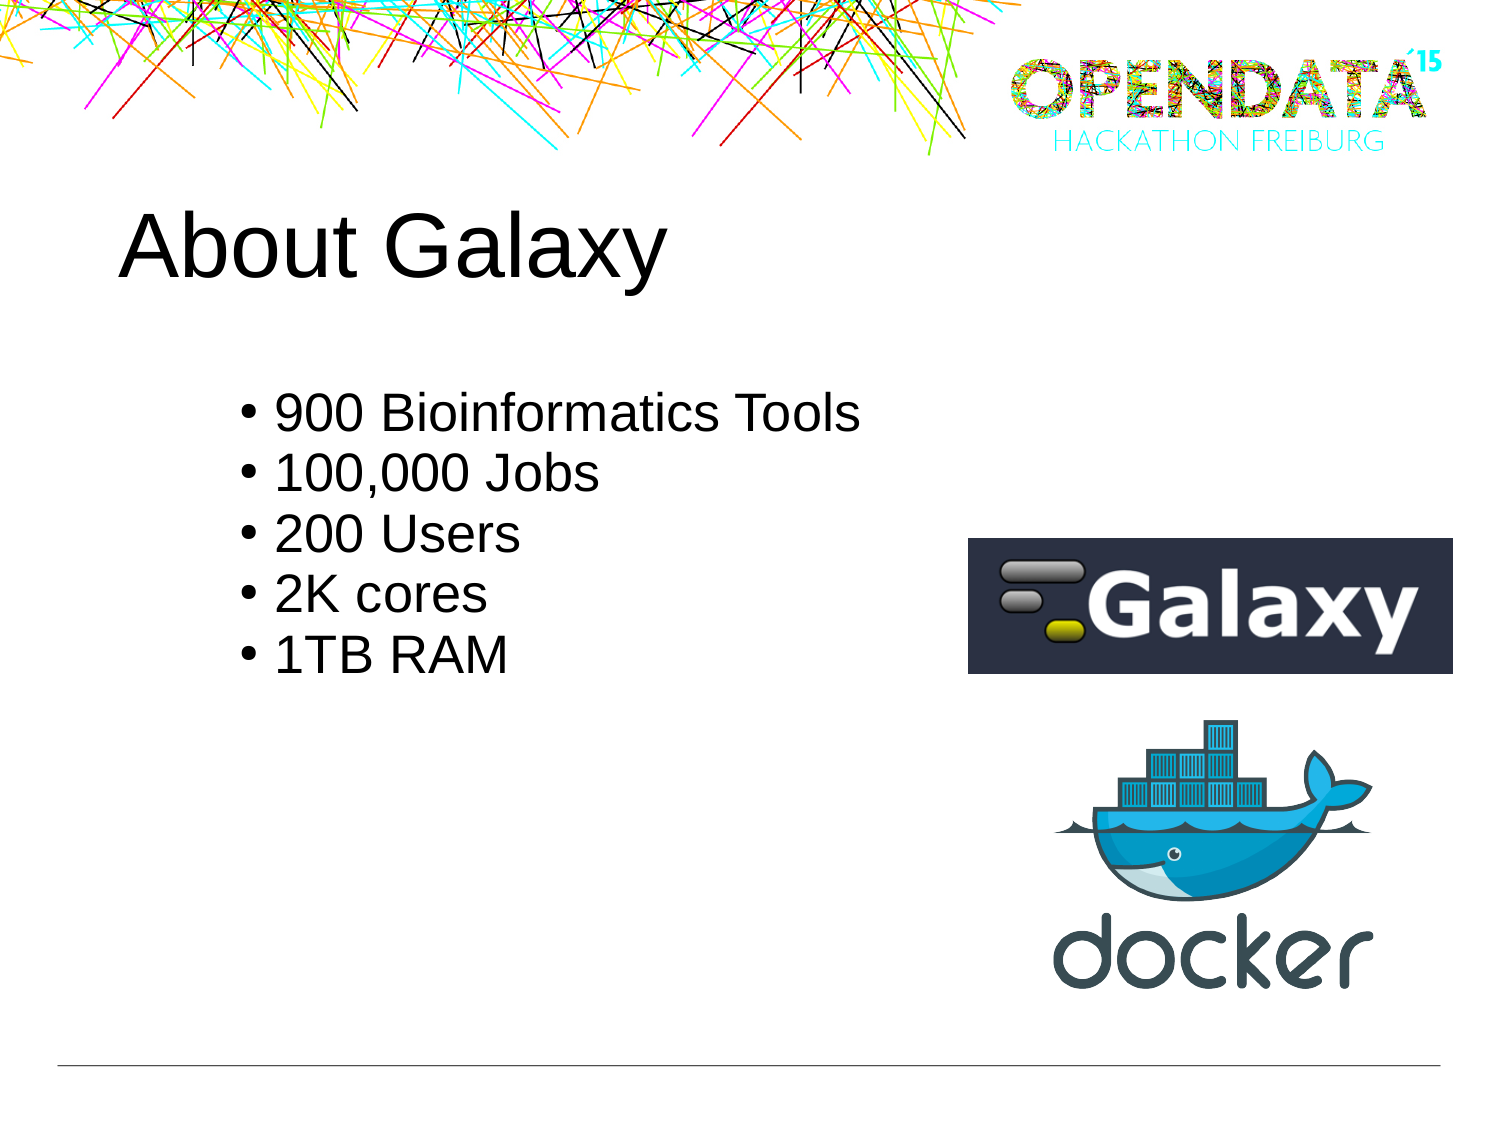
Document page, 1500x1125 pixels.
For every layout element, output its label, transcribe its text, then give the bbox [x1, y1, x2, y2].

picture [0, 0, 1499, 1125]
title About Galaxy [103, 142, 1397, 339]
text_box 900 Bioinformatics Tools 100,000 Jobs 200 Users 2K cores 1TB RAM [224, 374, 1134, 863]
